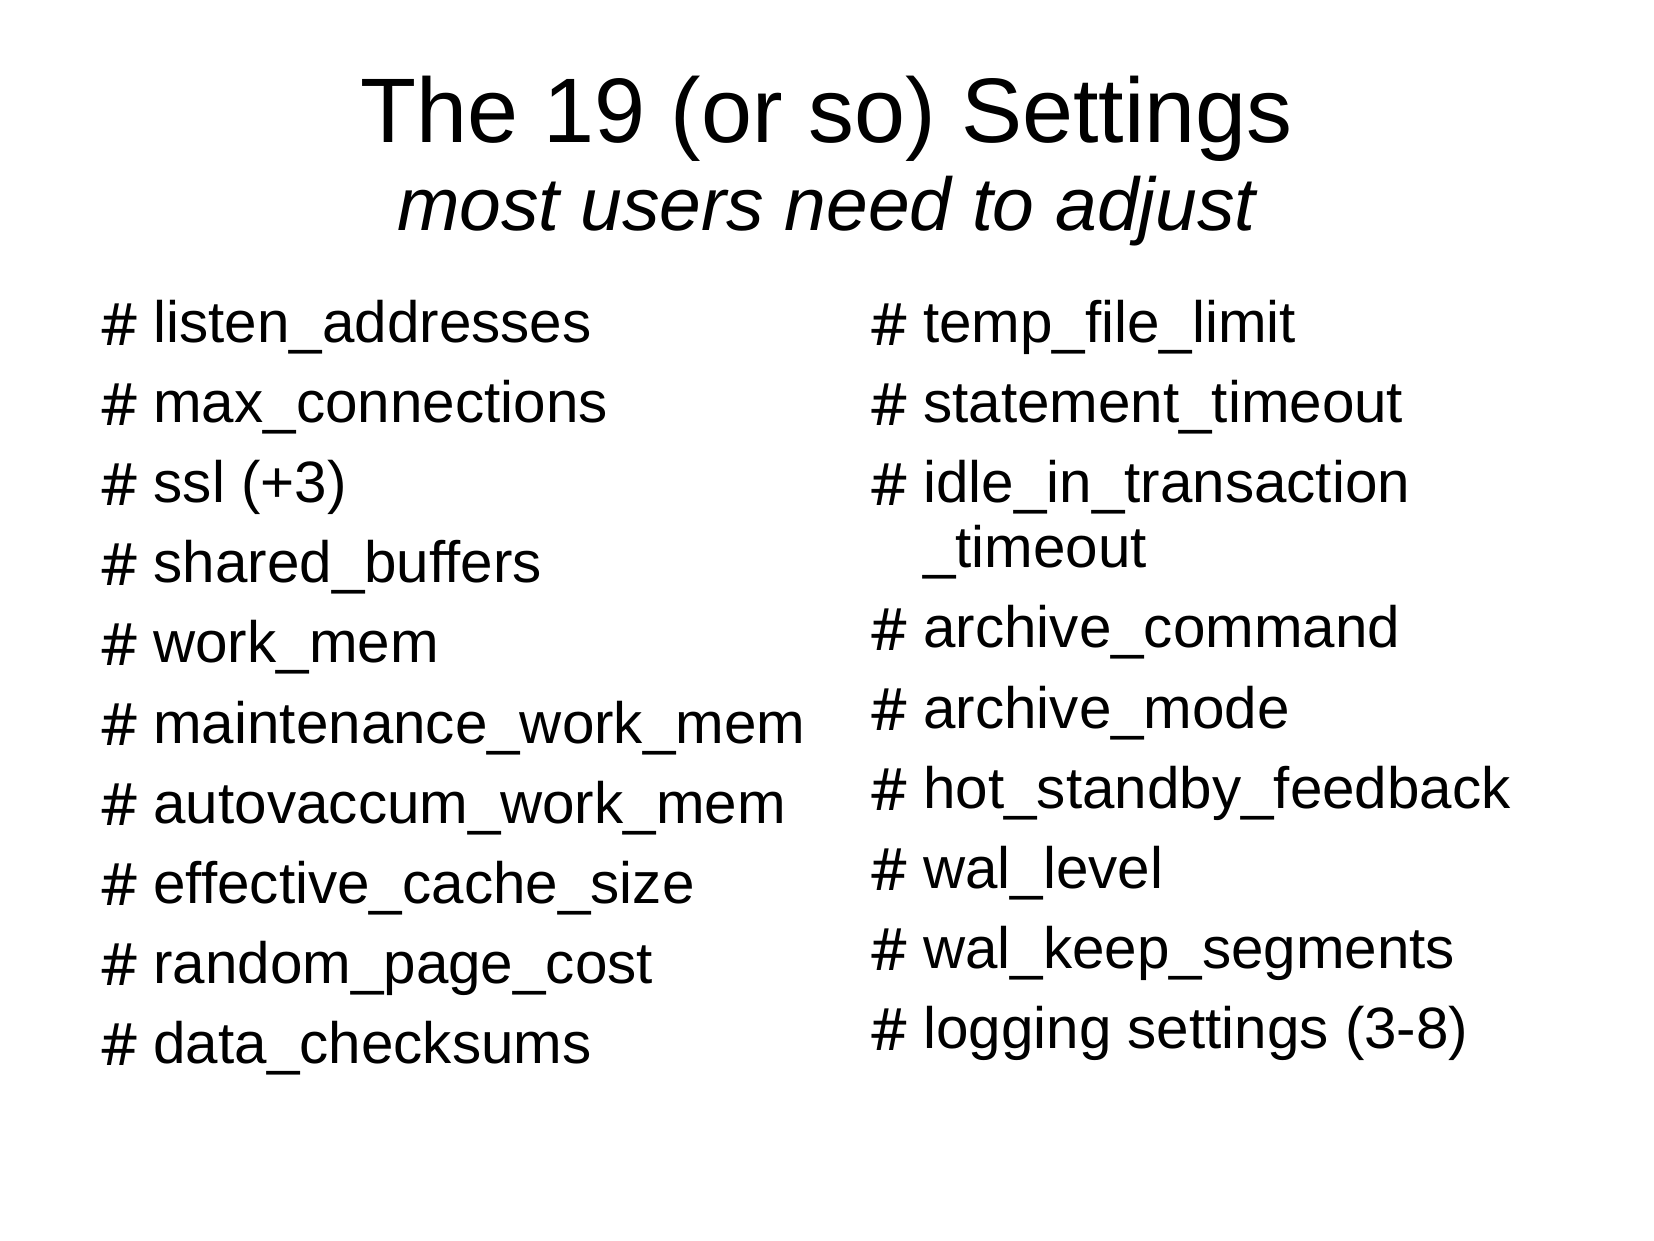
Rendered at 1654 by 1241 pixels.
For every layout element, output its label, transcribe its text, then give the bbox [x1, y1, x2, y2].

list listen_addresses max_connections ssl (+3) shared_buffers work_mem maintenance_work_mem autovaccum_work_mem effective_cache_size random_page_cost data_checksums [82, 290, 809, 1109]
list temp_file_limit statement_timeout idle_in_transaction _timeout archive_command archive_mode hot_standby_feedback wal_level wal_keep_segments logging settings (3-8) [852, 290, 1637, 1109]
title The 19 (or so) Settings most users need to adjust [82, 49, 1571, 257]
